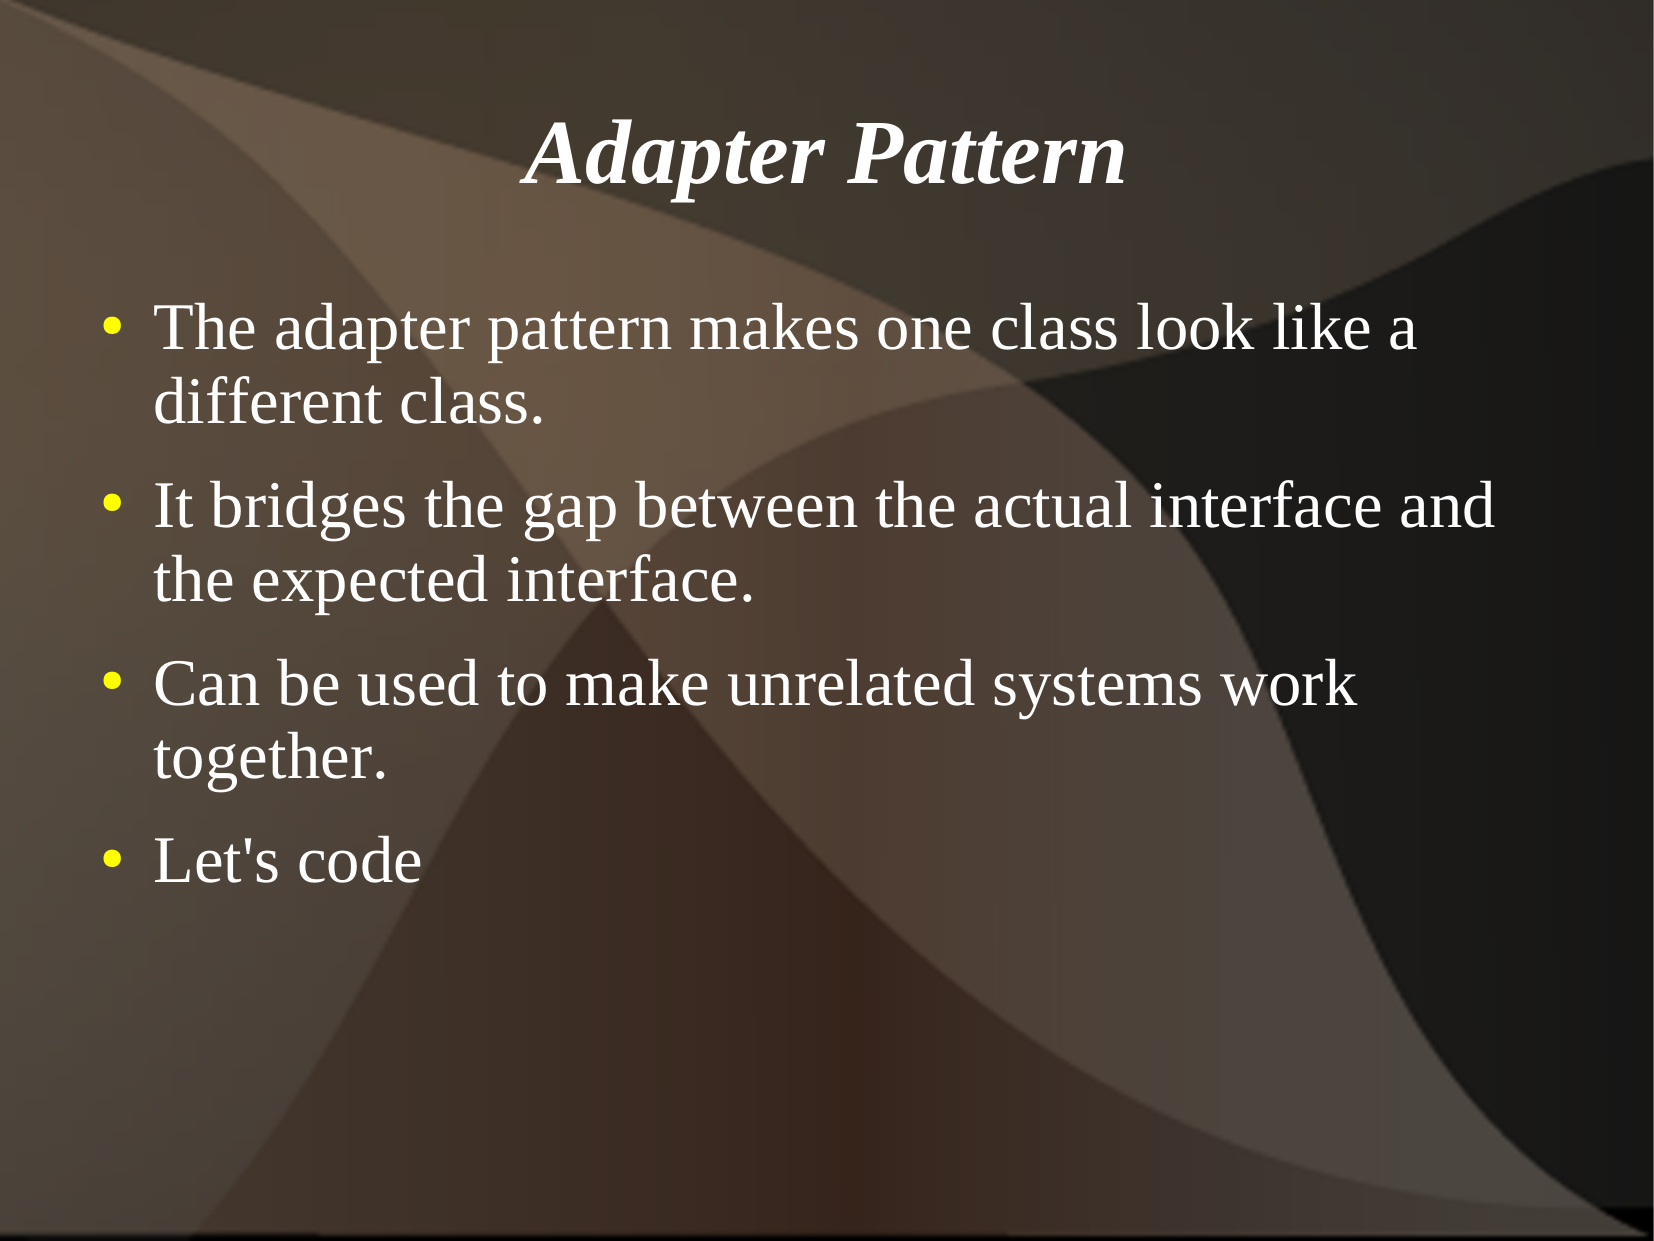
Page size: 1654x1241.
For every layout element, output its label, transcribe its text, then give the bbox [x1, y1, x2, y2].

list The adapter pattern makes one class look like a different class. It bridges the gap between the actual interface and the expected interface. Can be used to make unrelated systems work together. Let's code [82, 290, 1571, 1109]
picture [0, 0, 1654, 1241]
title Adapter Pattern [82, 49, 1571, 257]
